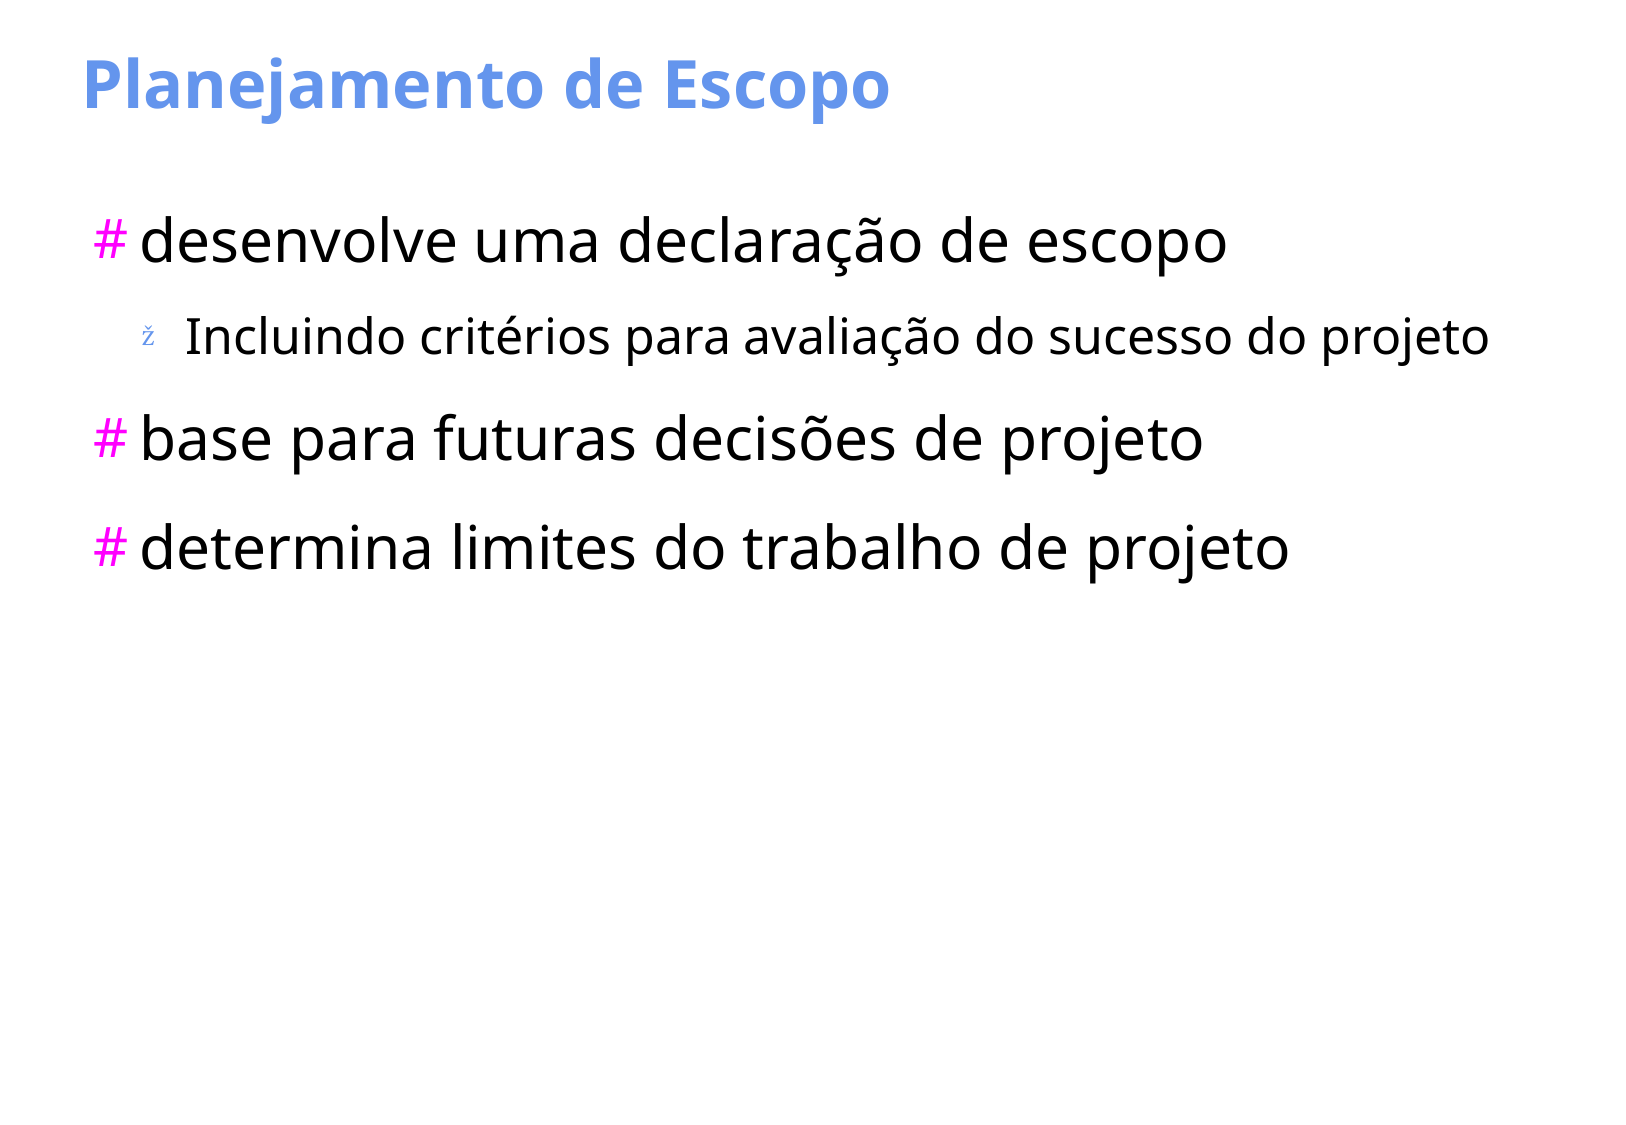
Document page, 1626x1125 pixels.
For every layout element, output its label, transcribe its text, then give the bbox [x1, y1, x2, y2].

title Planejamento de Escopo [81, 41, 1544, 122]
list desenvolve uma declaração de escopo Incluindo critérios para avaliação do sucesso do projeto base para futuras decisões de projeto determina limites do trabalho de projeto [81, 165, 1544, 1016]
